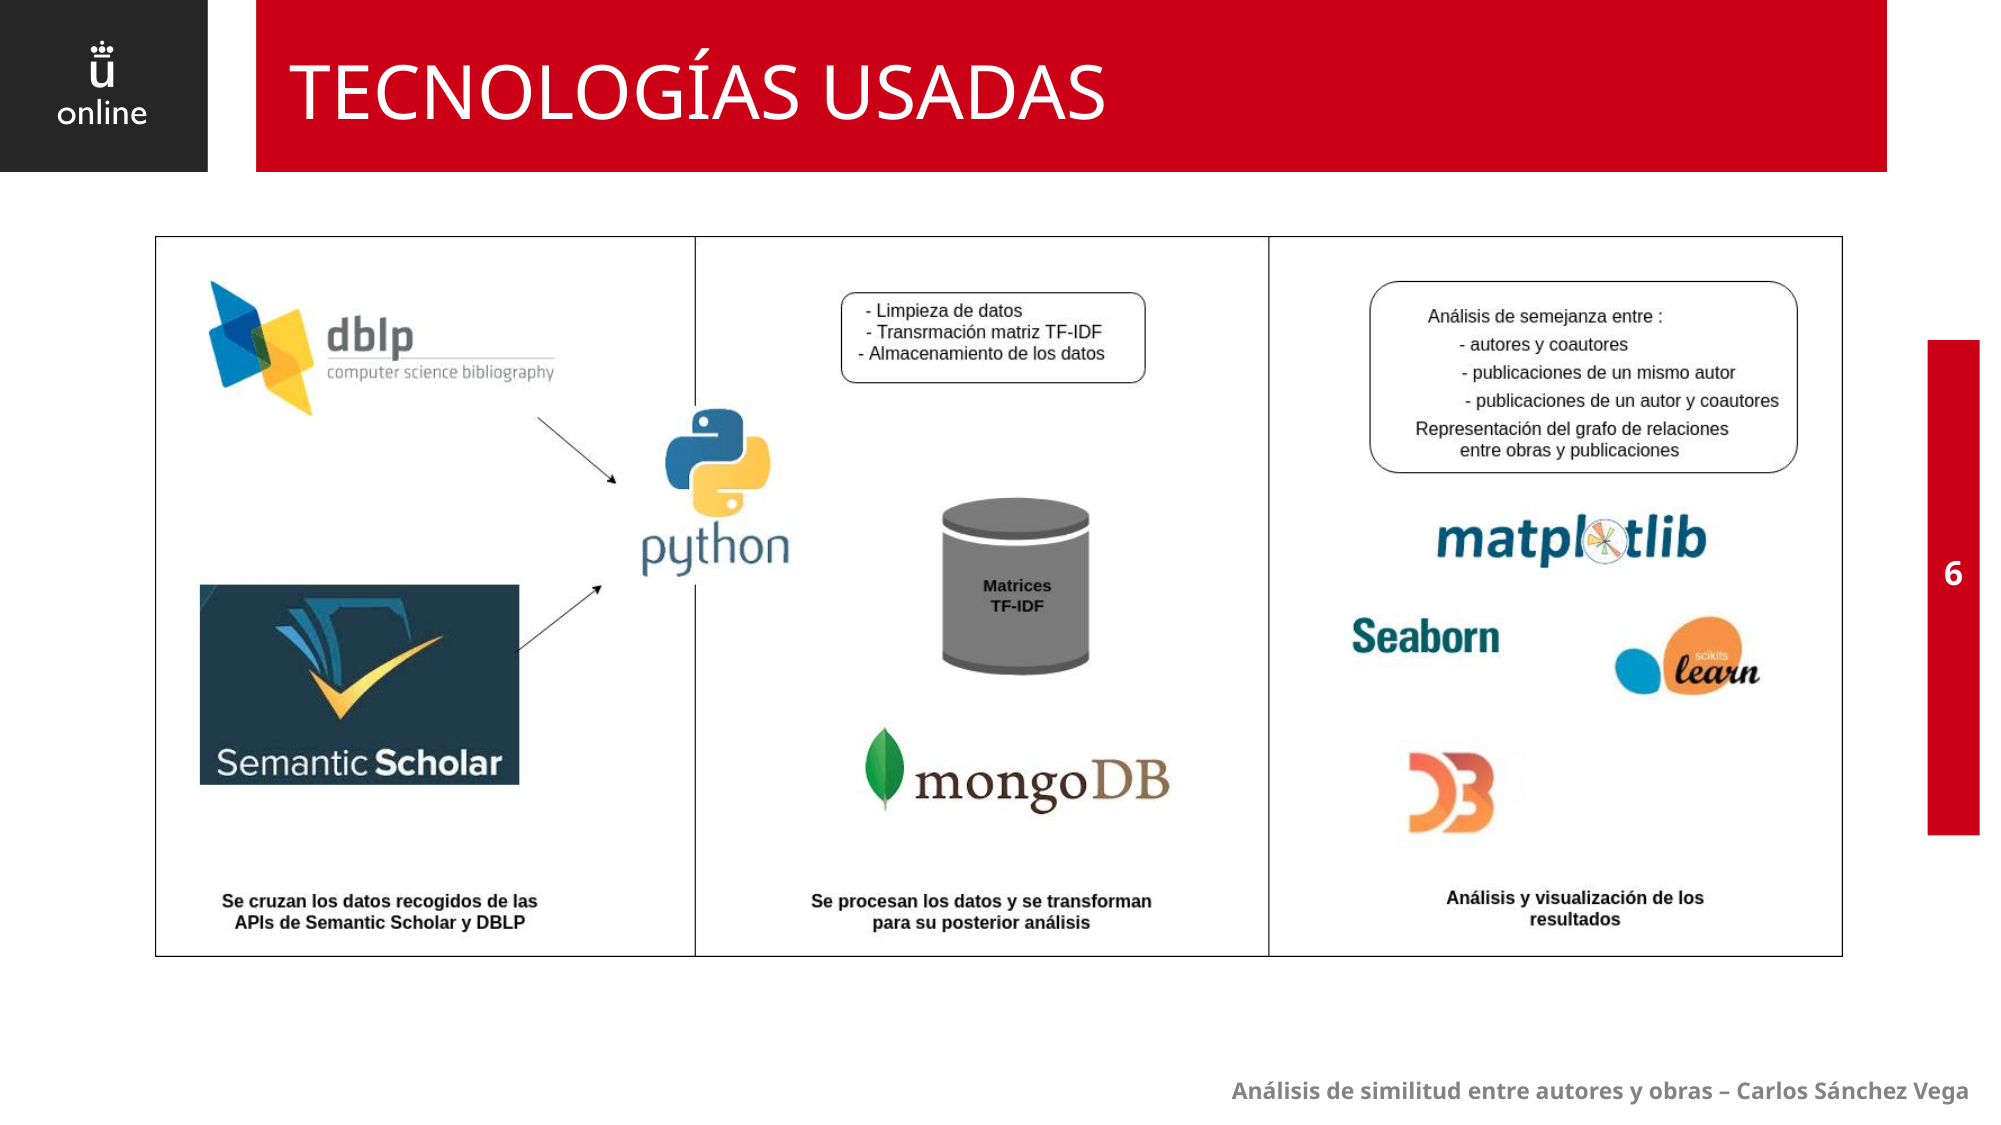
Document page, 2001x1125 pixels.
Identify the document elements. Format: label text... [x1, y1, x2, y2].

footer Análisis de similitud entre autores y obras – Carlos Sánchez Vega [671, 1060, 1986, 1121]
title TECNOLOGÍAS USADAS [274, 9, 1829, 142]
slide_number <número> [1898, 544, 2000, 605]
picture [40, 26, 164, 150]
picture [155, 236, 1843, 957]
